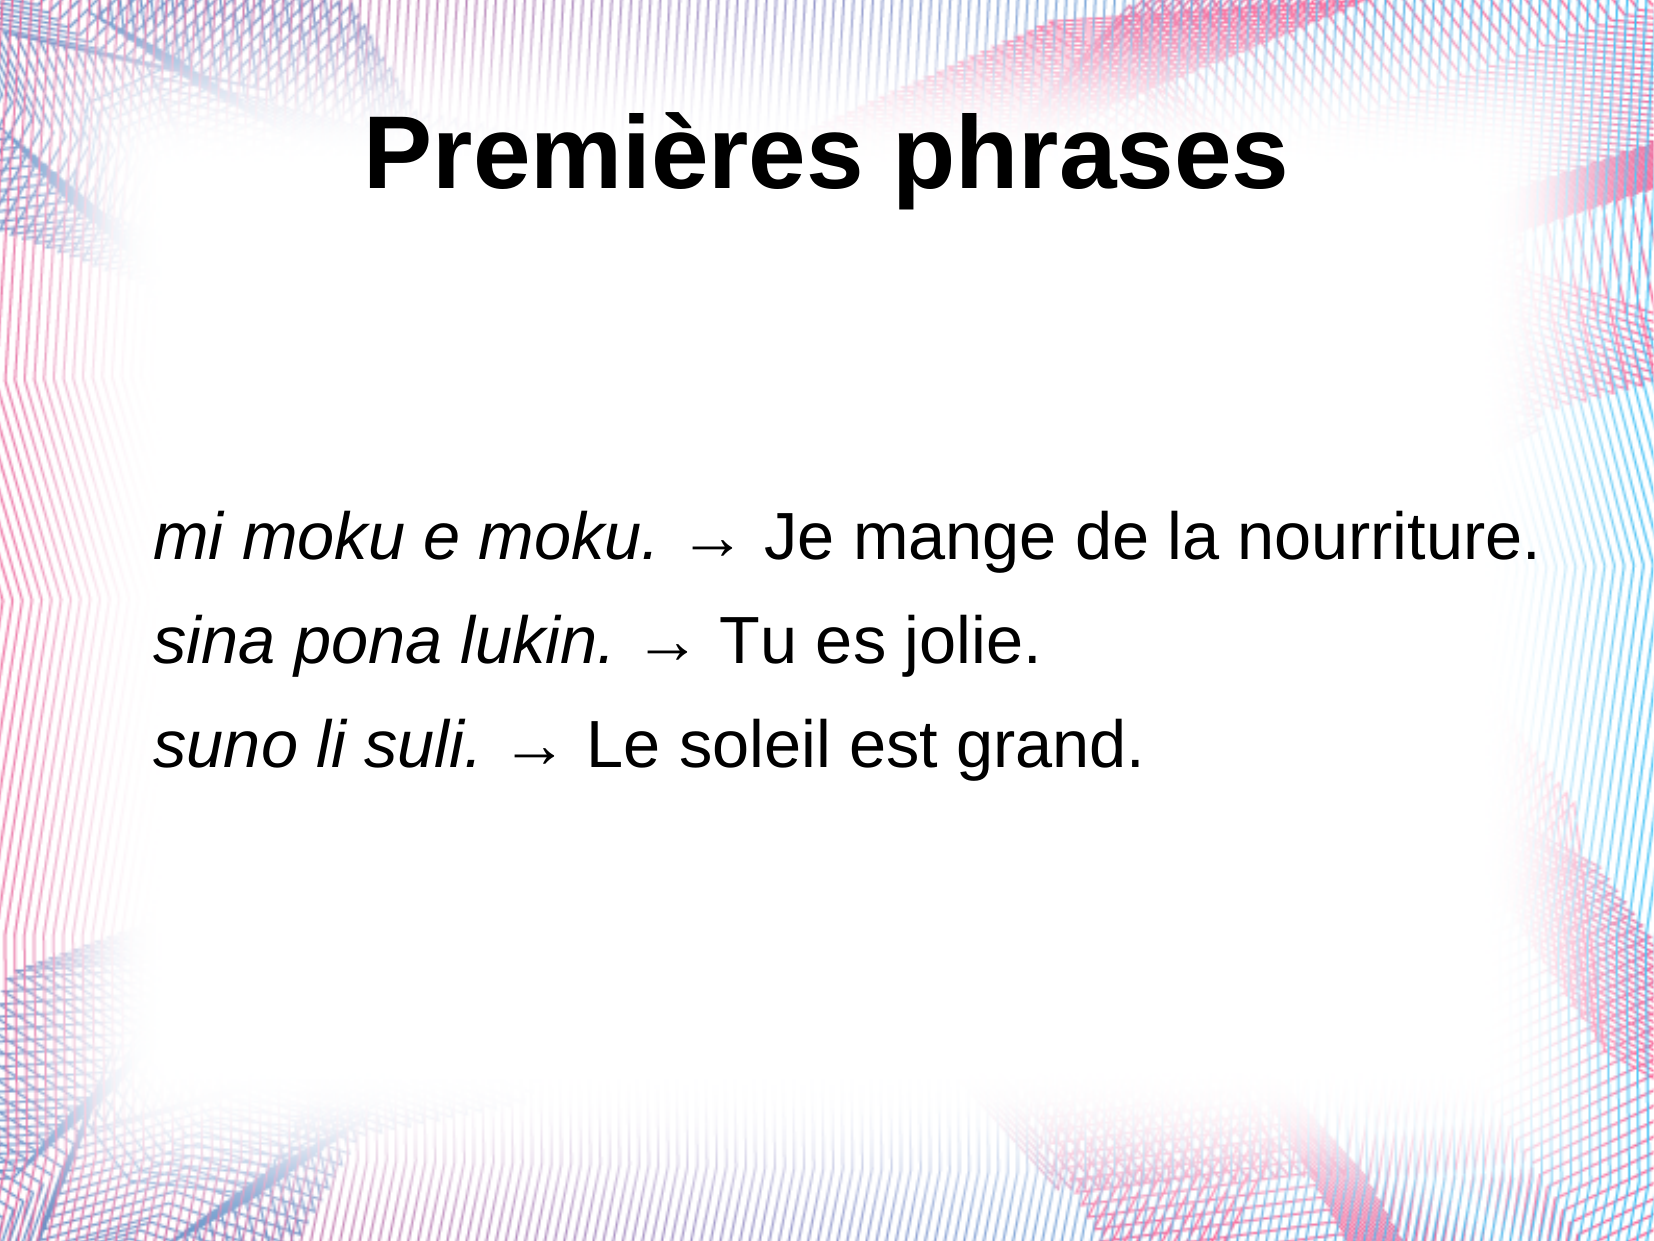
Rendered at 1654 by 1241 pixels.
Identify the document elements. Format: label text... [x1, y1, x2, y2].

title Premières phrases [82, 49, 1571, 257]
picture [0, 0, 1654, 1241]
list mi moku e moku. → Je mange de la nourriture. sina pona lukin. → Tu es jolie. suno li suli. → Le soleil est grand. [82, 290, 1571, 1241]
